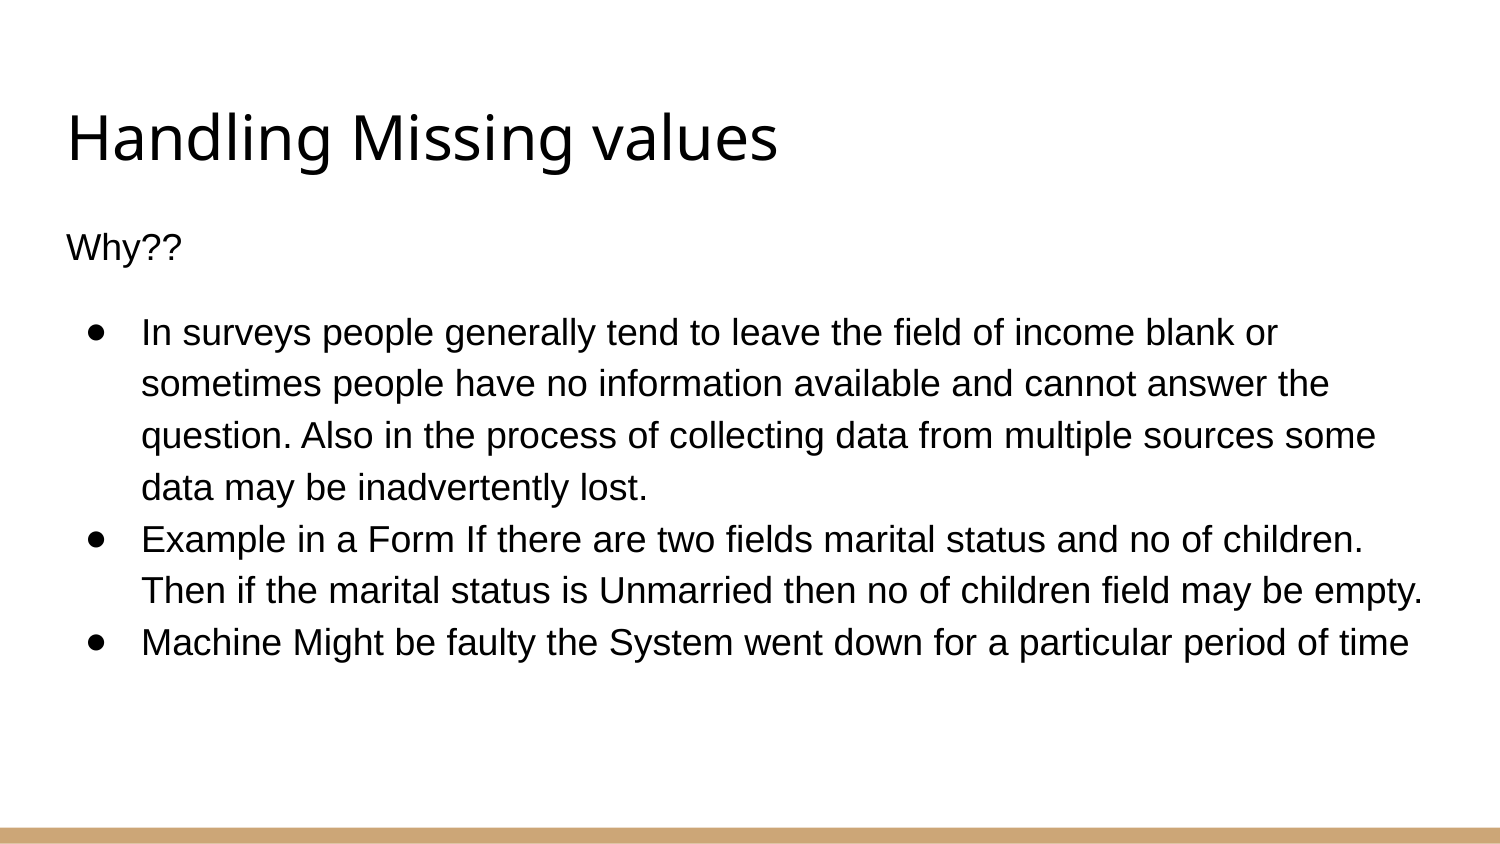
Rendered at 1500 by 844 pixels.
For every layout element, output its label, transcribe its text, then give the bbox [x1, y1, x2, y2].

list Why?? In surveys people generally tend to leave the field of income blank or sometimes people have no information available and cannot answer the question. Also in the process of collecting data from multiple sources some data may be inadvertently lost. Example in a Form If there are two fields marital status and no of children. Then if the marital status is Unmarried then no of children field may be empty. Machine Might be faulty the System went down for a particular period of time [51, 200, 1449, 752]
title Handling Missing values [51, 51, 1449, 189]
